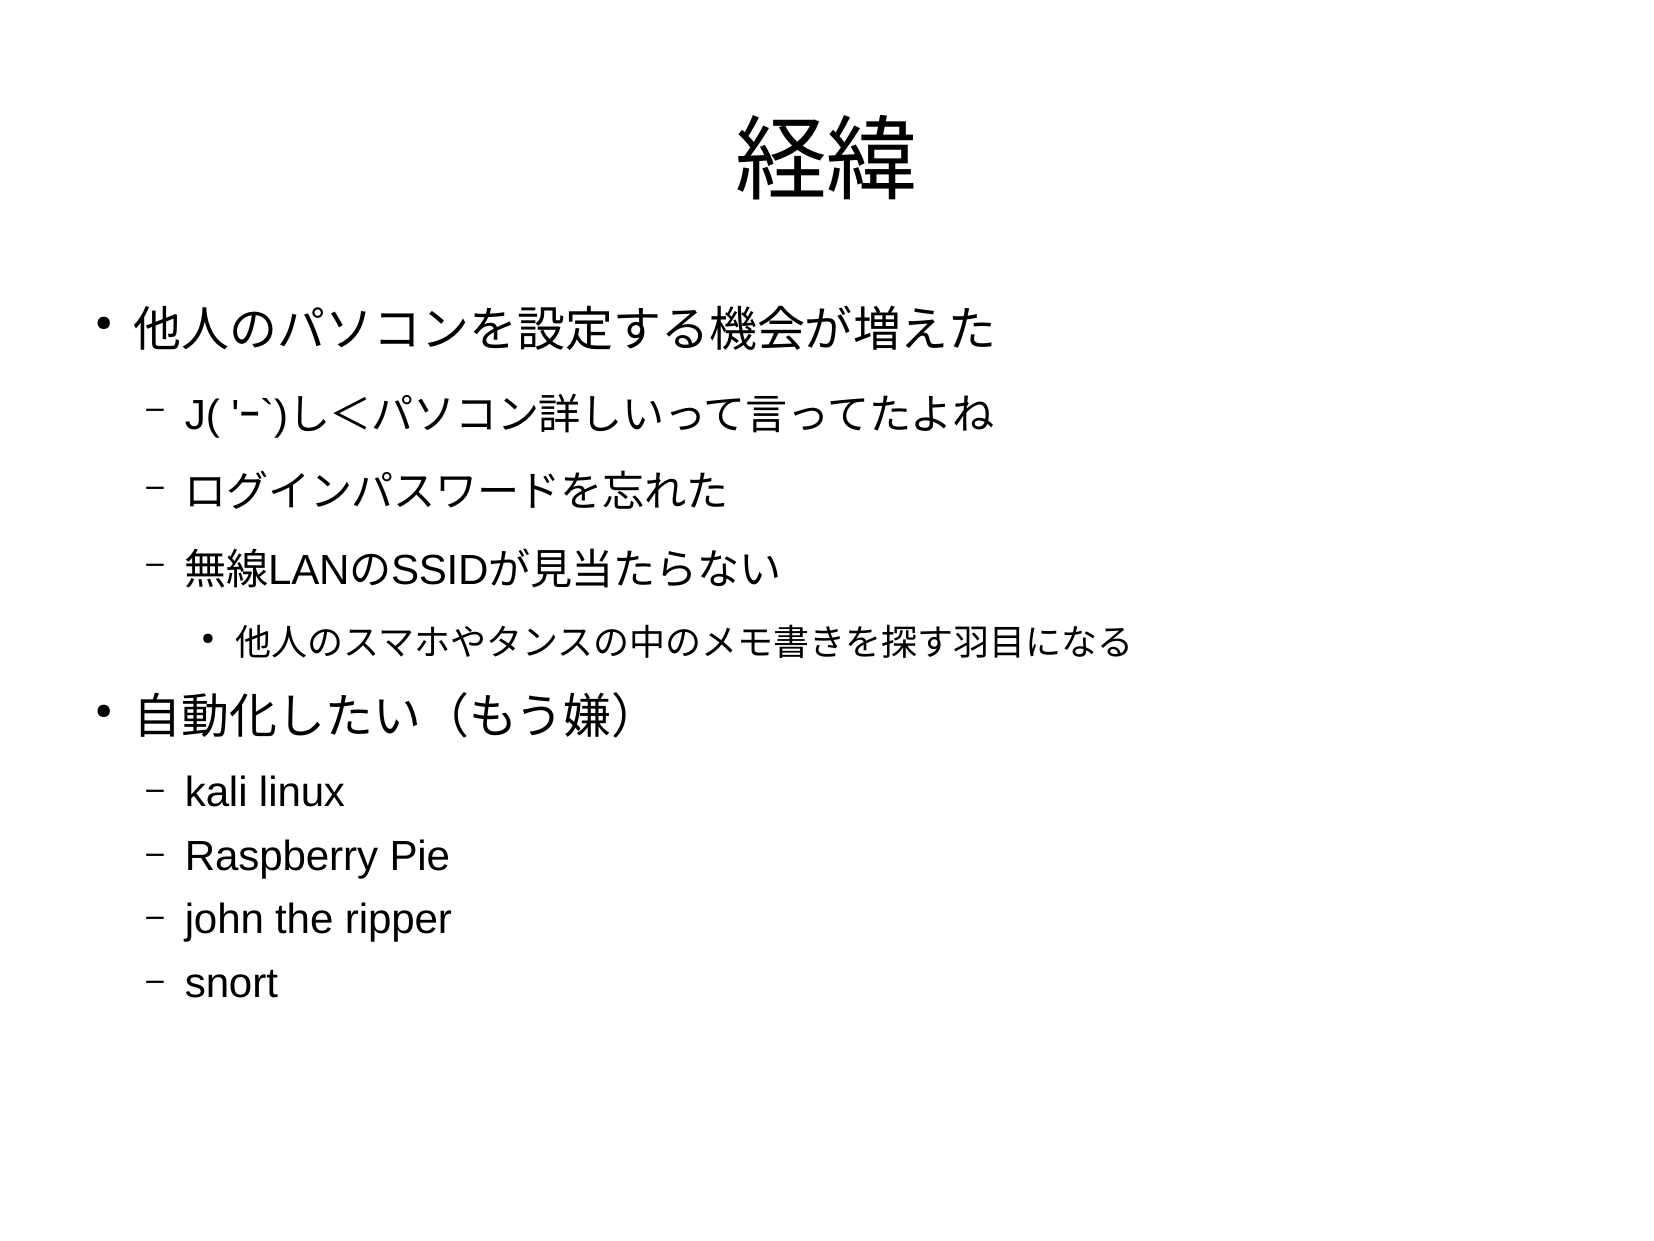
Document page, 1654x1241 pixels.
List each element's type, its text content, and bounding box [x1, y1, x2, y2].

list 他人のパソコンを設定する機会が増えた J( 'ｰ`)し＜パソコン詳しいって言ってたよね ログインパスワードを忘れた 無線LANのSSIDが見当たらない 他人のスマホやタンスの中のメモ書きを探す羽目になる 自動化したい（もう嫌） kali linux Raspberry Pie john the ripper snort [82, 290, 1571, 1010]
title 経緯 [82, 49, 1571, 257]
